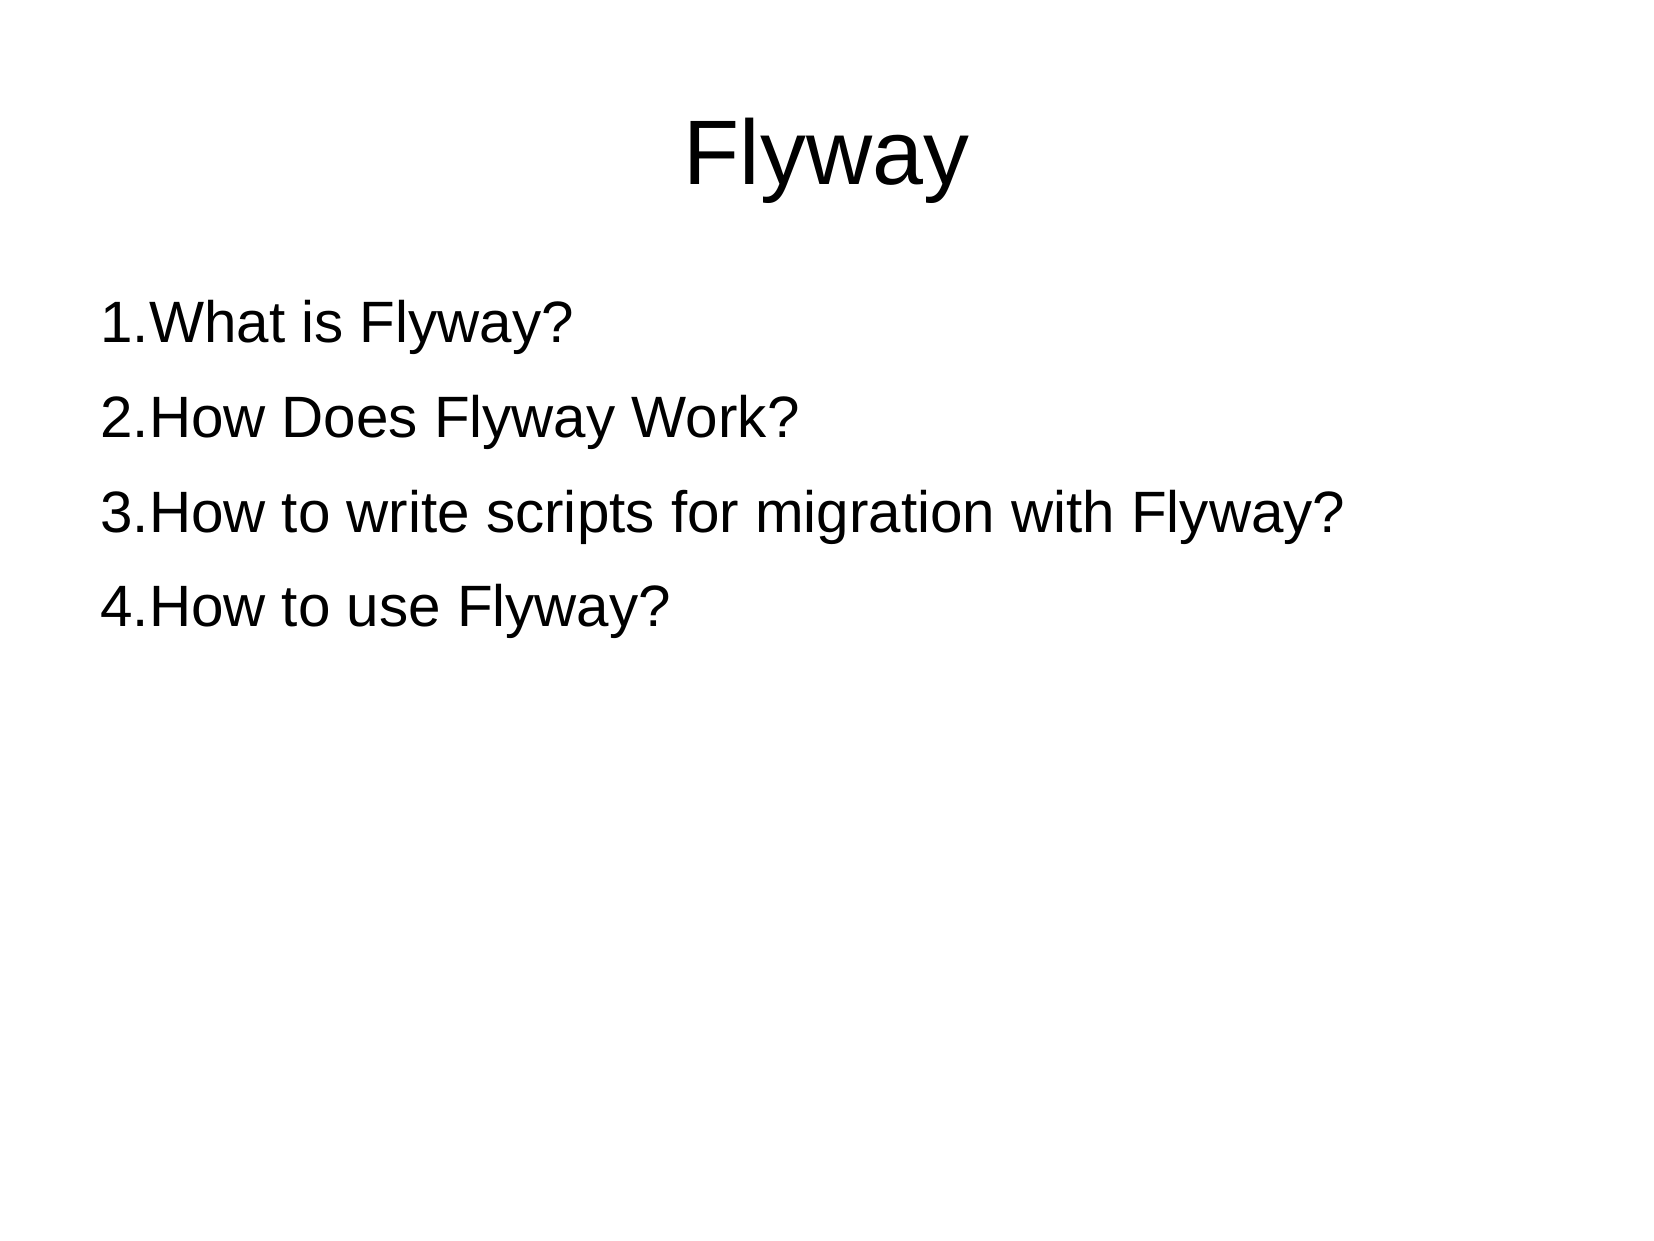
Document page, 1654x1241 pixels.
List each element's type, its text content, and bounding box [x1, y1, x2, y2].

title Flyway [82, 49, 1571, 257]
list What is Flyway? How Does Flyway Work? How to write scripts for migration with Flyway? How to use Flyway? [82, 290, 1571, 1010]
